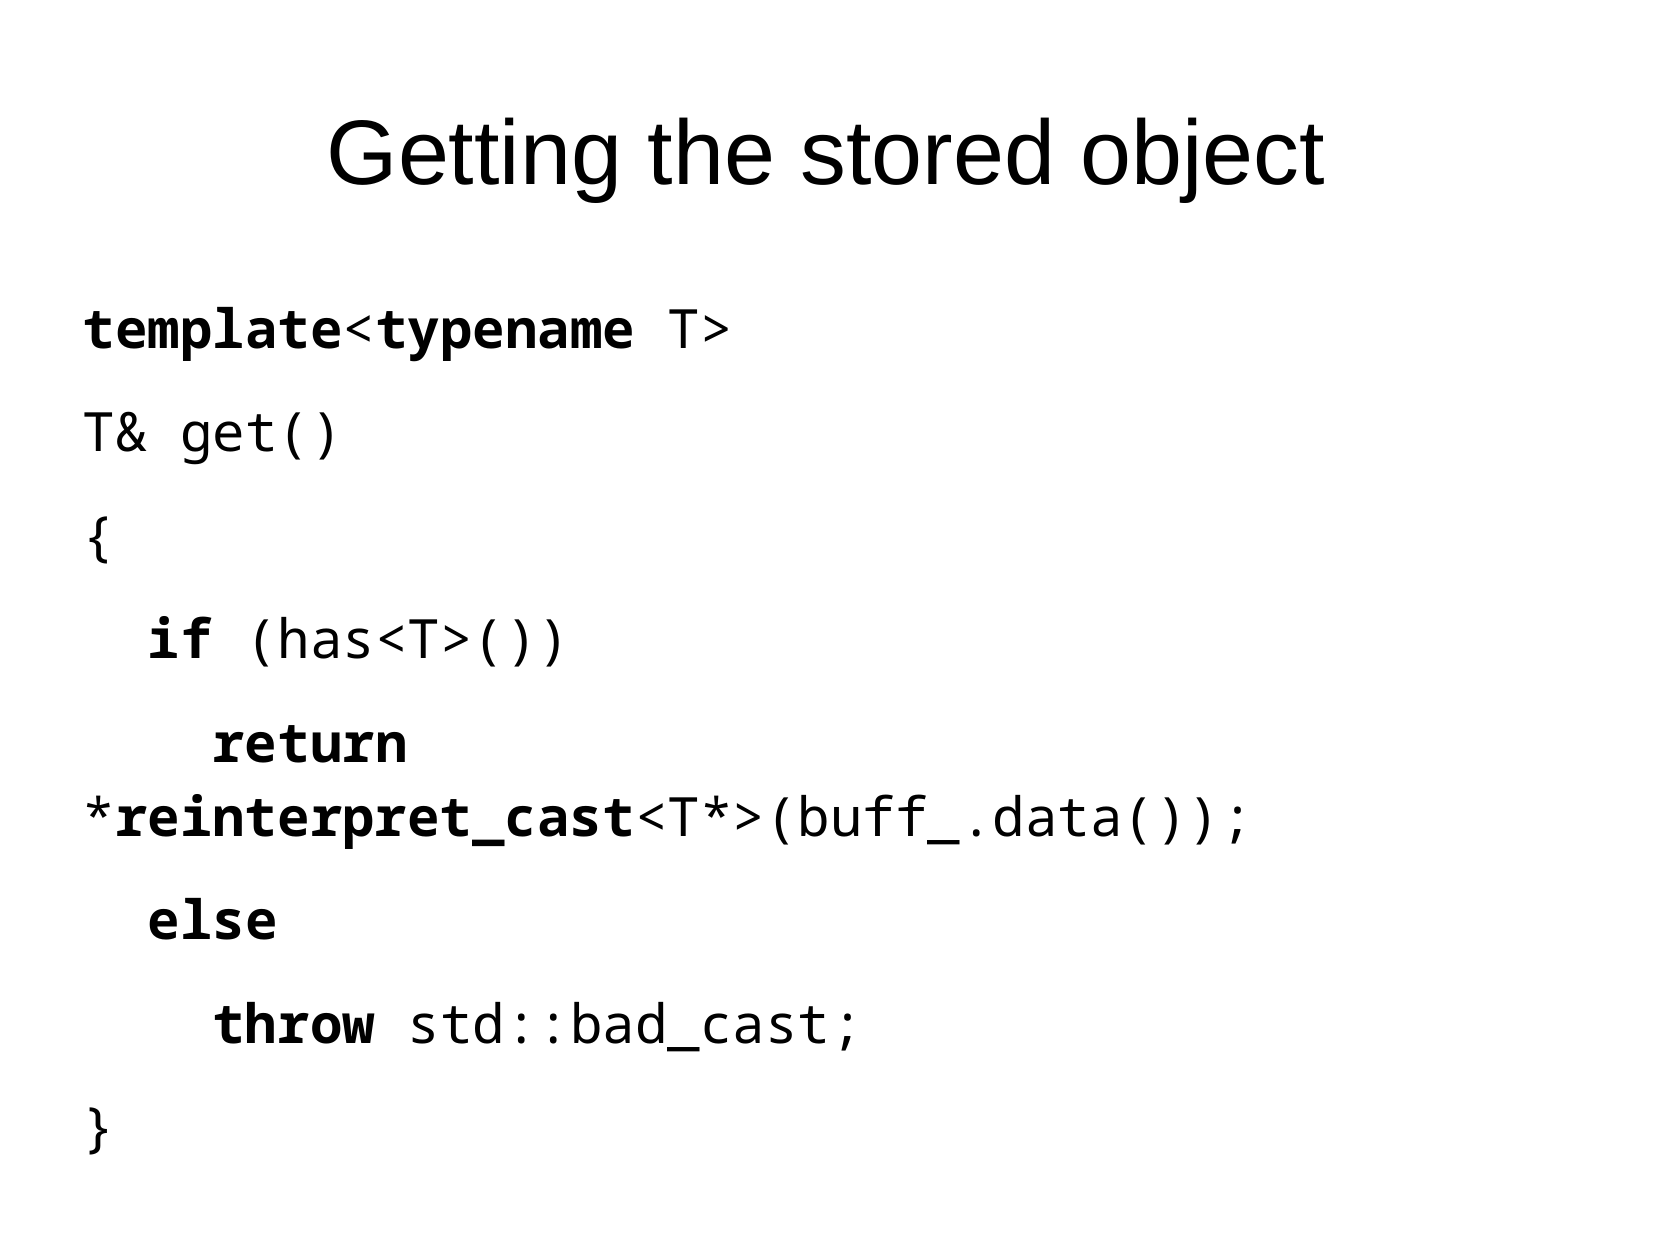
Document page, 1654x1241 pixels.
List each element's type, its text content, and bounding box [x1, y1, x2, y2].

title Getting the stored object [82, 49, 1571, 257]
list template<typename T> T& get() { if (has<T>()) return *reinterpret_cast<T*>(buff_.data()); else throw std::bad_cast; } [82, 290, 1571, 1171]
